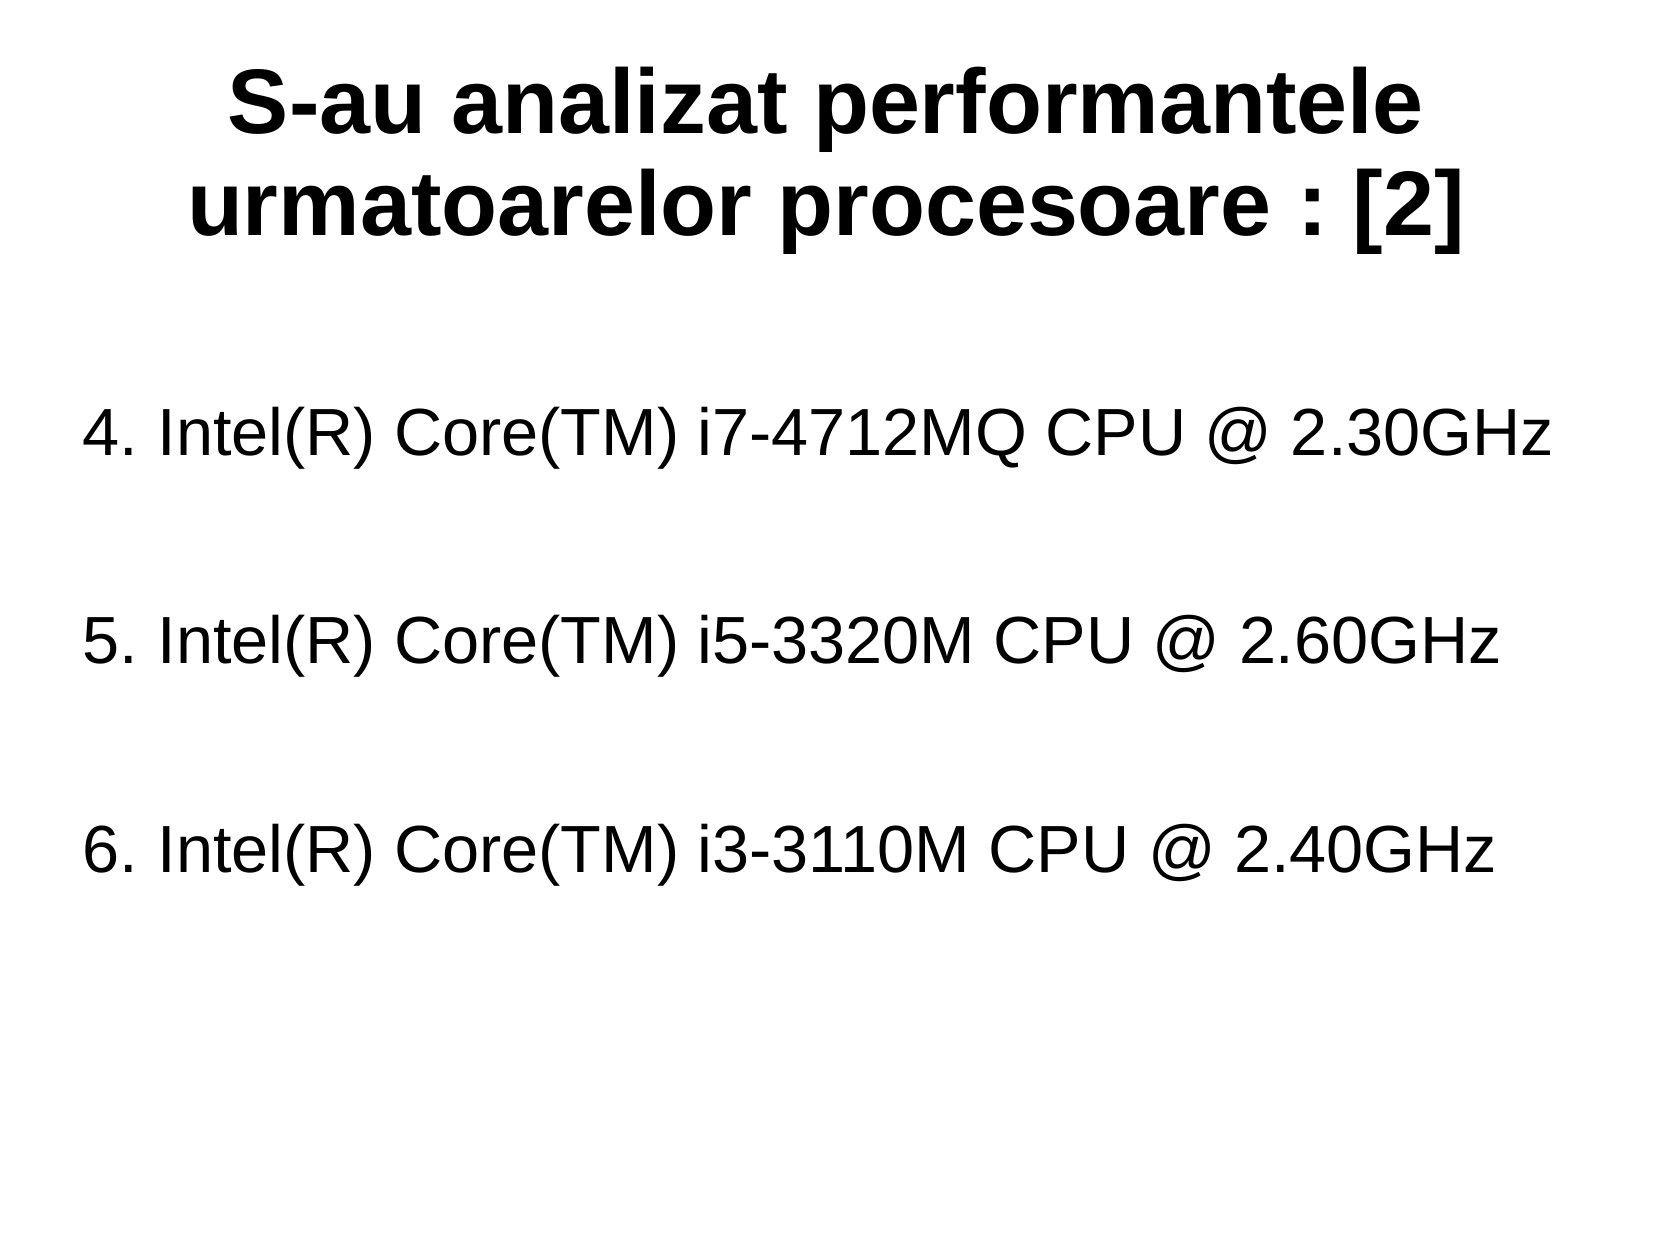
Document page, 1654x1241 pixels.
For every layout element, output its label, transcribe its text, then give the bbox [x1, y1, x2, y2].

title S-au analizat performantele urmatoarelor procesoare : [2] [82, 49, 1571, 257]
list 4. Intel(R) Core(TM) i7-4712MQ CPU @ 2.30GHz 5. Intel(R) Core(TM) i5-3320M CPU @ 2.60GHz 6. Intel(R) Core(TM) i3-3110M CPU @ 2.40GHz [82, 290, 1571, 1010]
